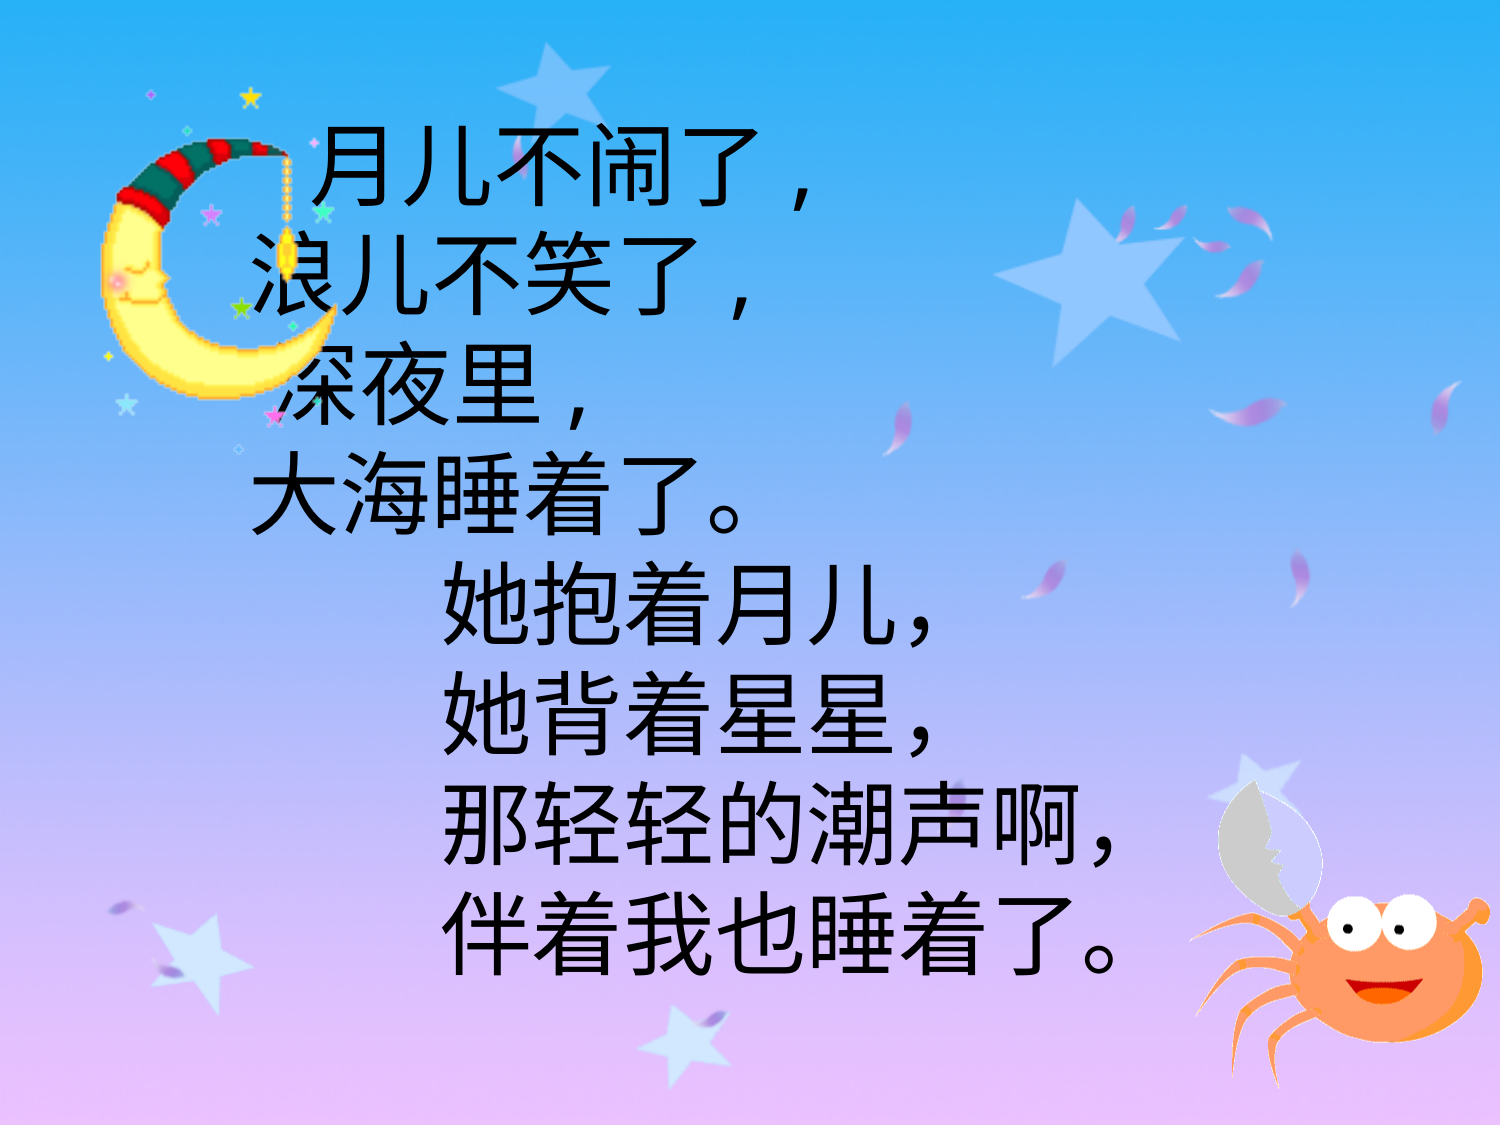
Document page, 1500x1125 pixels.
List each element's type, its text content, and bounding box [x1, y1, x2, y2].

text_box 月儿不闹了, 浪儿不笑了, 深夜里, 大海睡着了。 她抱着月儿， 她背着星星， 那轻轻的潮声啊， 伴着我也睡着了。 [150, 100, 1500, 1125]
picture [825, 500, 1500, 1125]
picture [99, 0, 341, 488]
